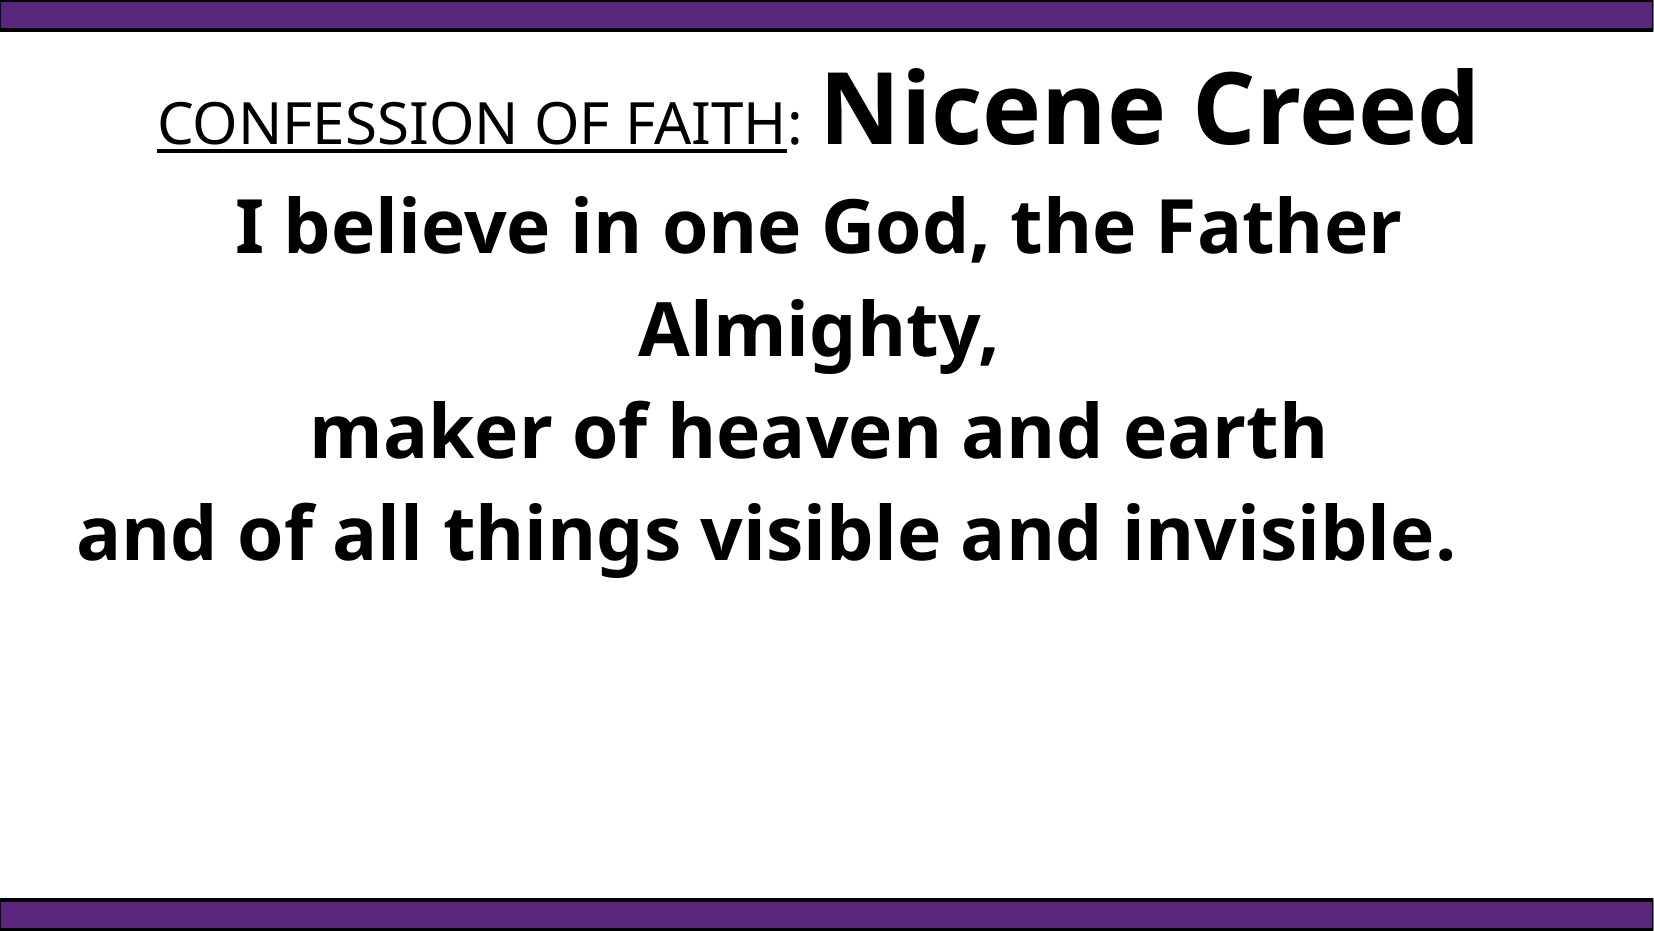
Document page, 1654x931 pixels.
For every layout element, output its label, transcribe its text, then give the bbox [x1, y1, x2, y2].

text_box CONFESSION OF FAITH: Nicene Creed I believe in one God, the Father Almighty, maker of heaven and earth and of all things visible and invisible. [60, 30, 1579, 448]
text_box [0, 0, 1654, 31]
text_box [0, 900, 1654, 931]
